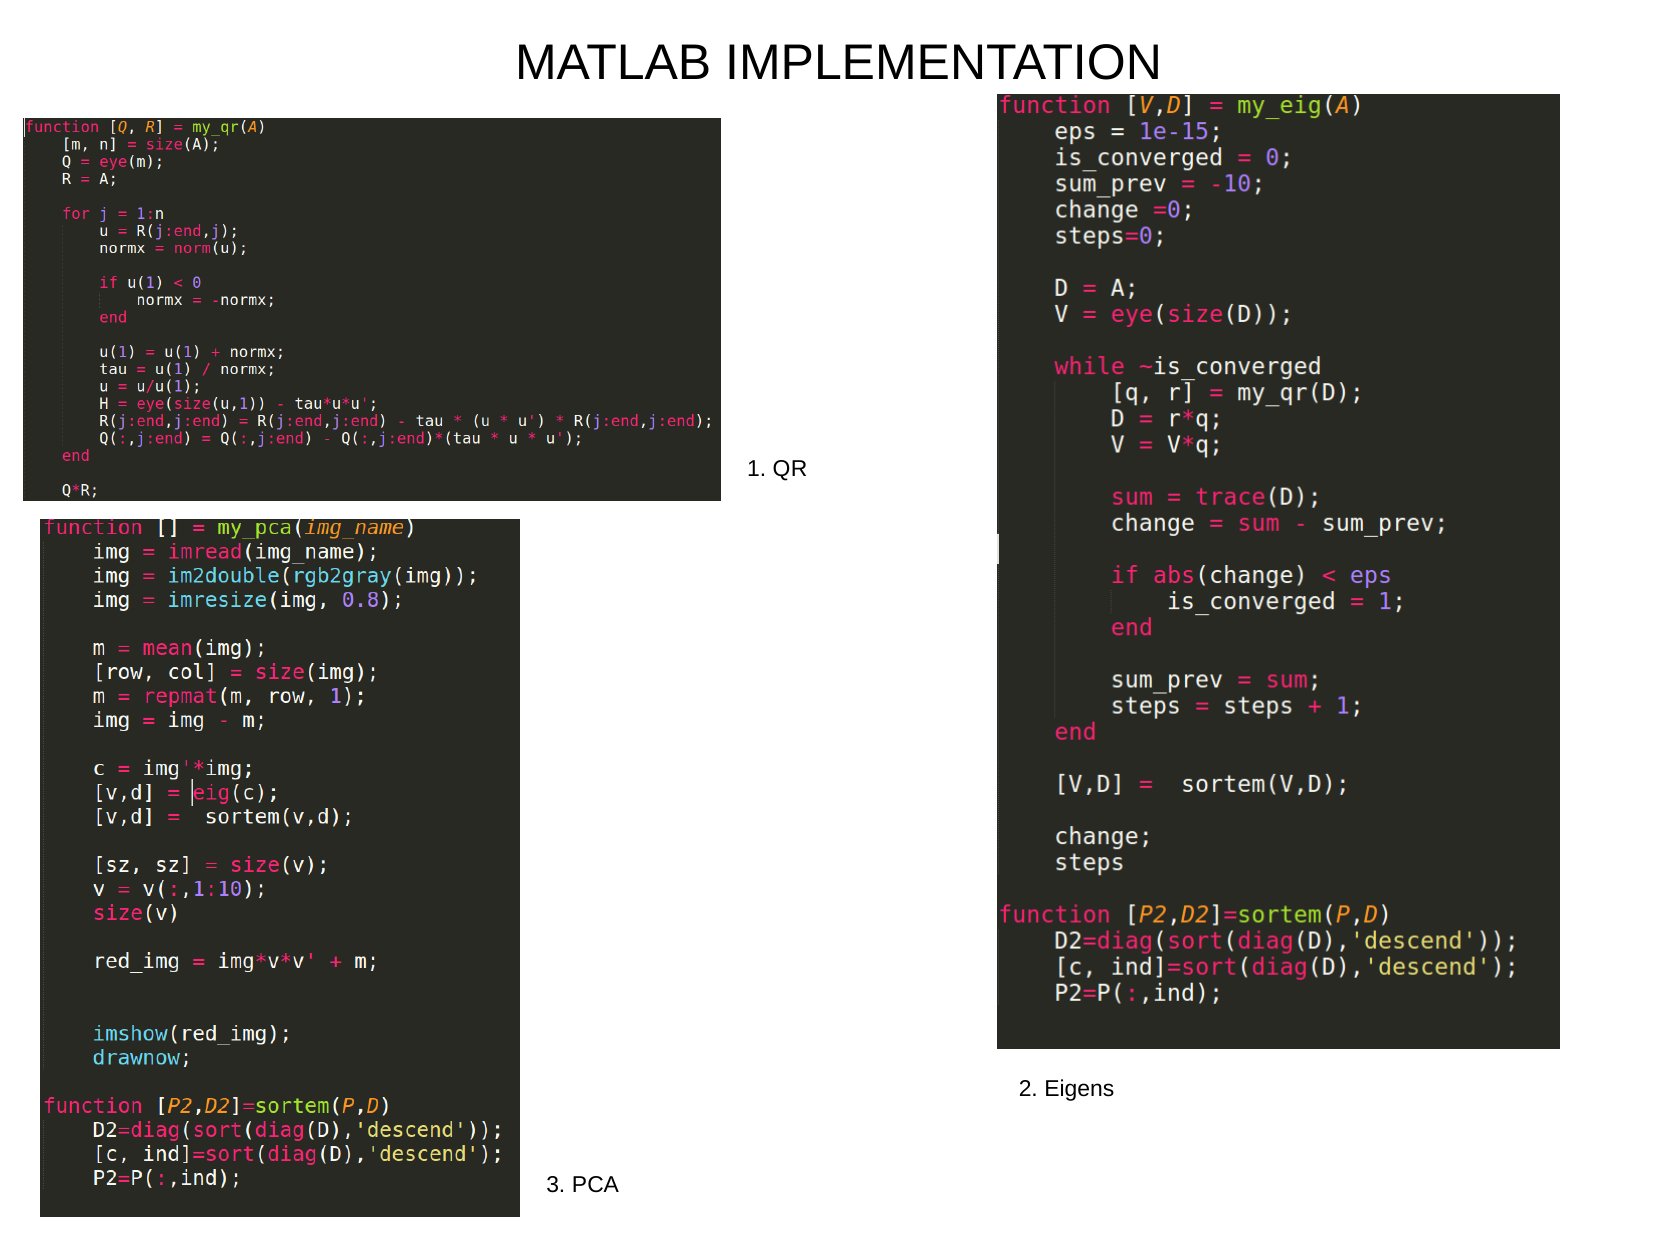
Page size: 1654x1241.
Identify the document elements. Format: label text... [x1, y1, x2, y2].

picture [997, 94, 1560, 1049]
text_box 2. Eigens [1003, 1068, 1182, 1134]
picture [23, 118, 721, 501]
picture [40, 519, 520, 1217]
text_box 3. PCA [531, 1164, 662, 1205]
title MATLAB IMPLEMENTATION [401, 30, 1276, 95]
text_box 1. QR [732, 448, 863, 490]
